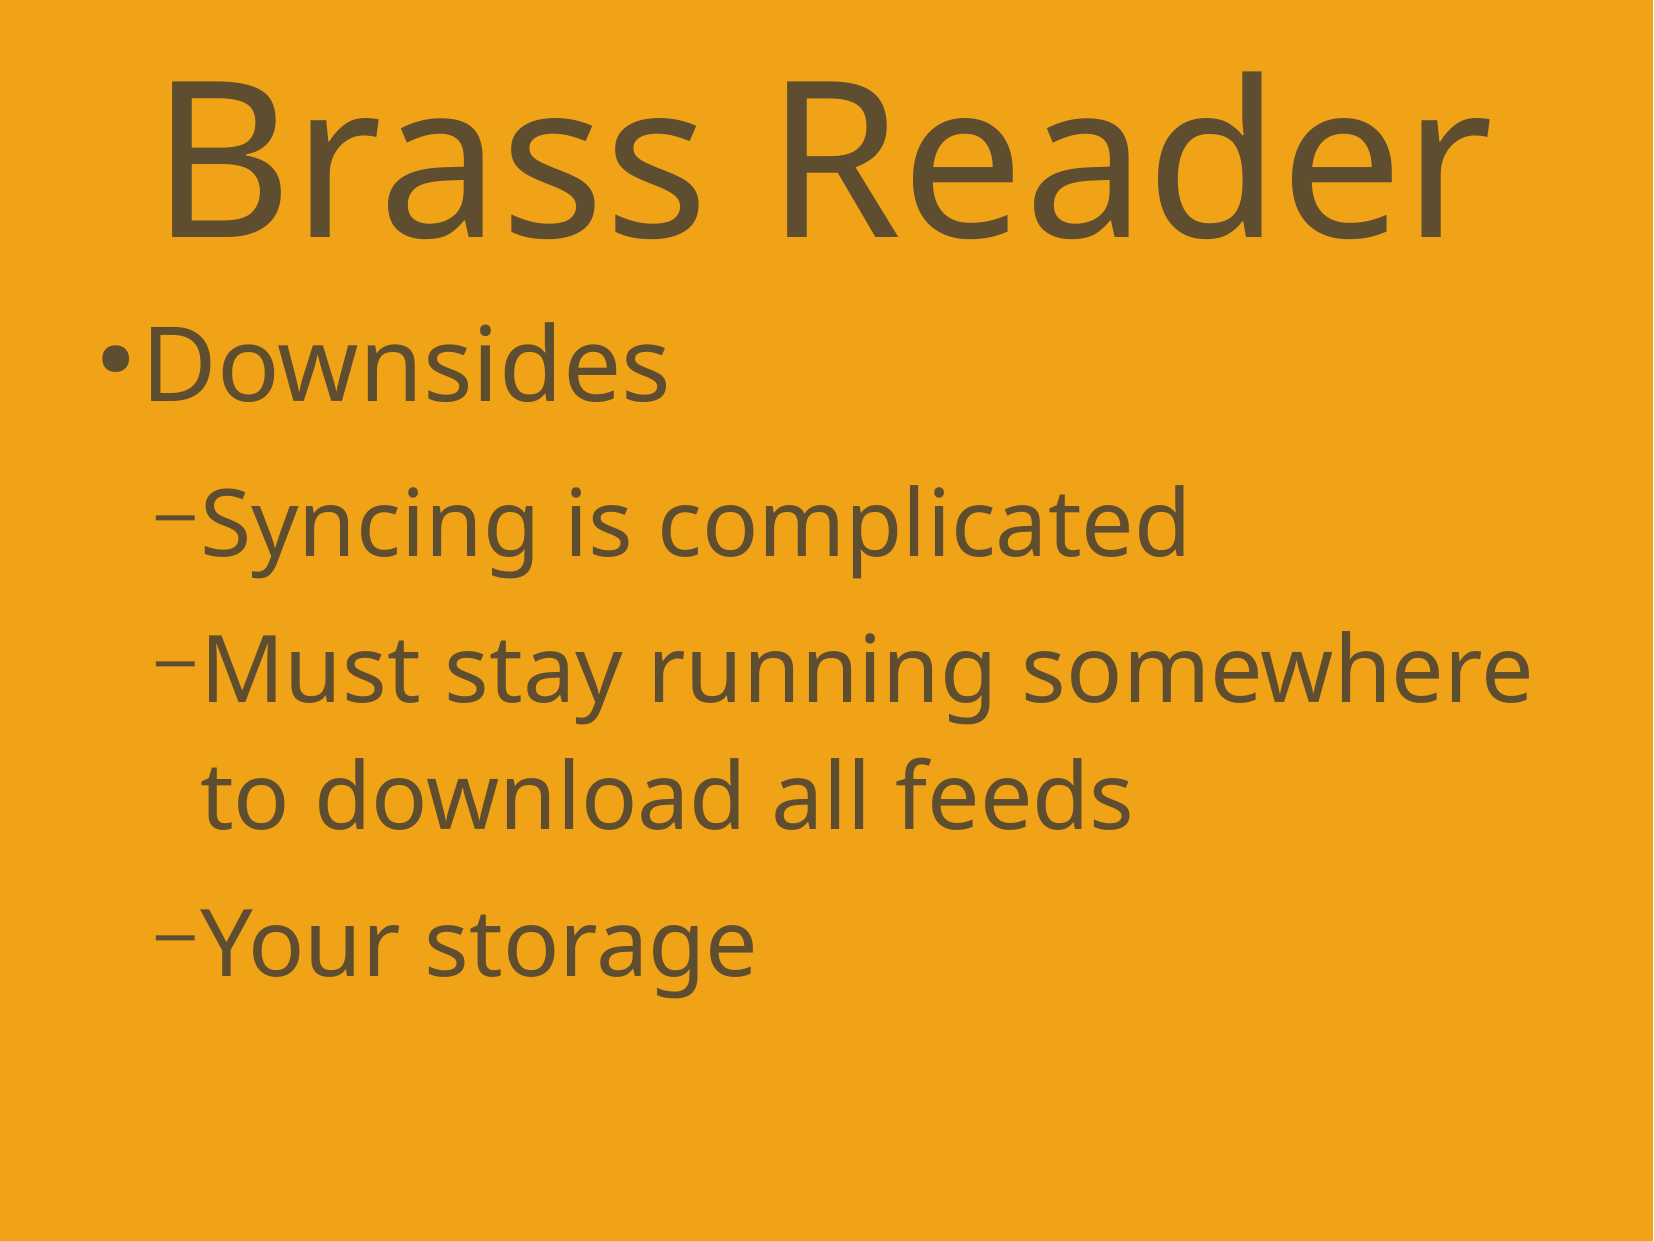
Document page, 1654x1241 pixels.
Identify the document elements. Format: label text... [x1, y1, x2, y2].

title Brass Reader [75, 20, 1571, 286]
list Downsides Syncing is complicated Must stay running somewhere to download all feeds Your storage [82, 290, 1571, 1010]
